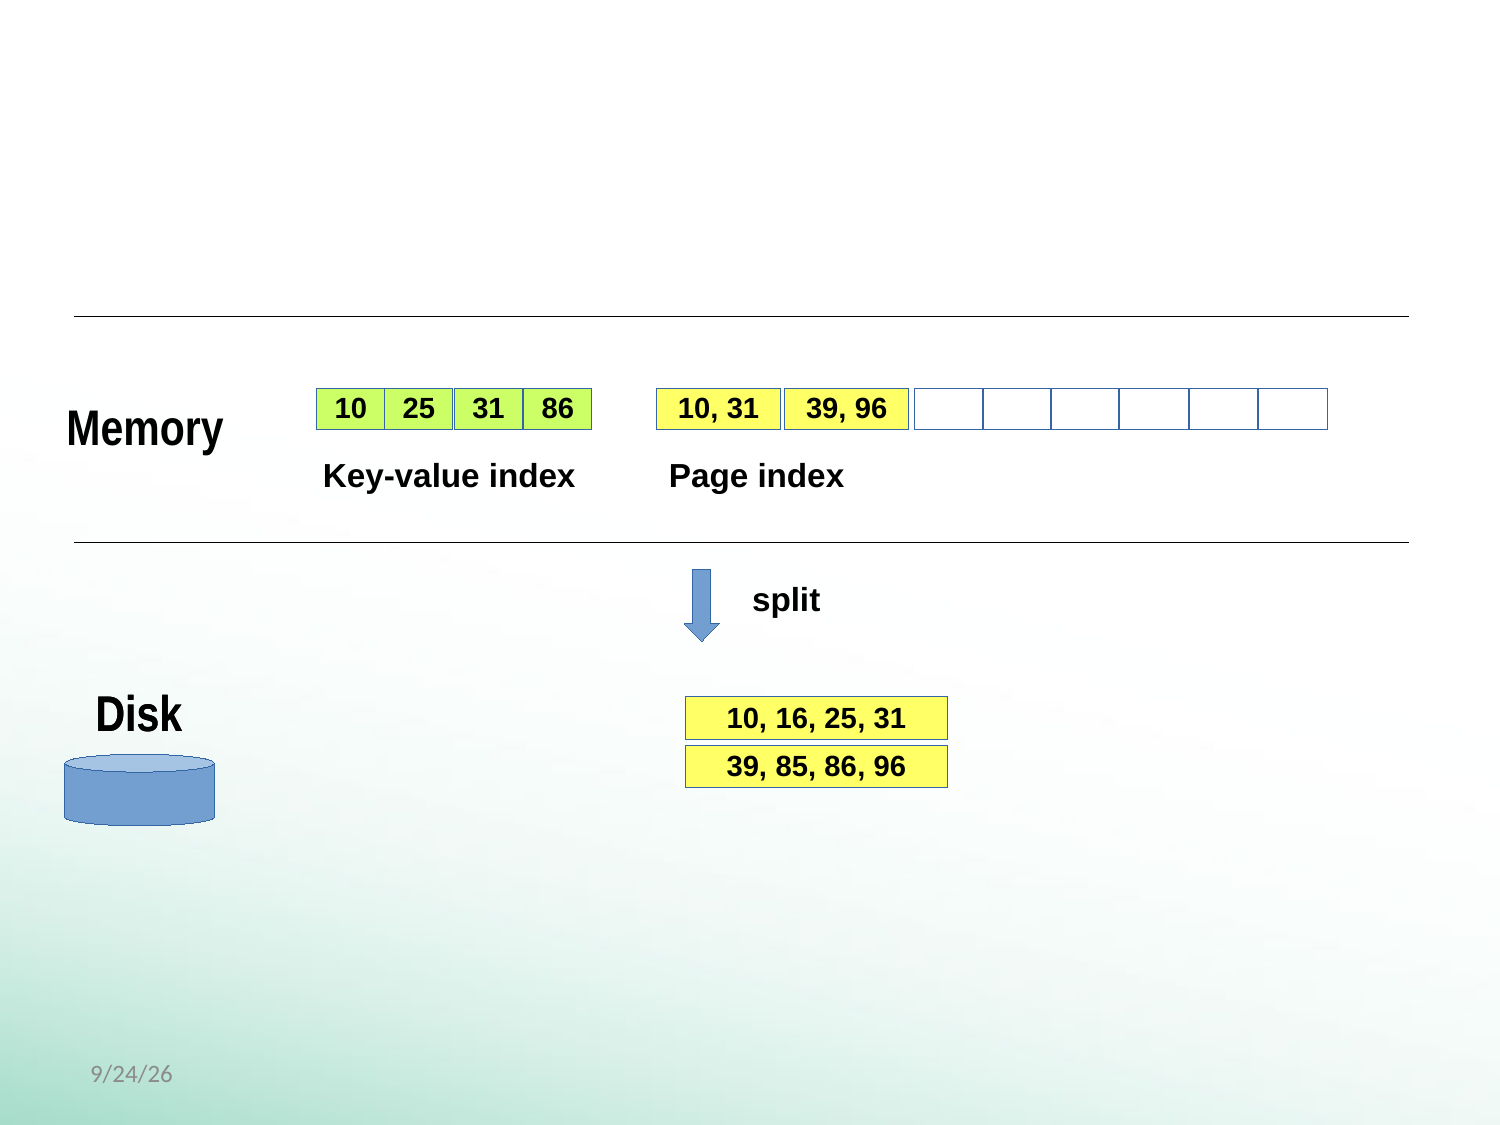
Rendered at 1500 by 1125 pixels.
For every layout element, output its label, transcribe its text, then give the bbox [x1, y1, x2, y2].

text_box 10, 16, 25, 31 [685, 696, 948, 740]
picture [0, 0, 1500, 1125]
text_box 39, 96 [784, 388, 909, 430]
text_box 31 [454, 388, 523, 430]
text_box 45 [64, 757, 215, 773]
text_box 86 [523, 388, 592, 430]
text_box split [737, 573, 1032, 634]
text_box Disk [80, 677, 244, 761]
text_box 39, 85, 86, 96 [685, 745, 948, 788]
text_box [64, 764, 215, 826]
text_box Key-value index [308, 450, 602, 511]
text_box Page index [654, 450, 948, 511]
text_box Memory [51, 391, 293, 476]
text_box 10 [316, 388, 384, 430]
text_box 10, 31 [656, 388, 781, 430]
text_box [684, 569, 720, 642]
text_box 25 [384, 388, 453, 430]
